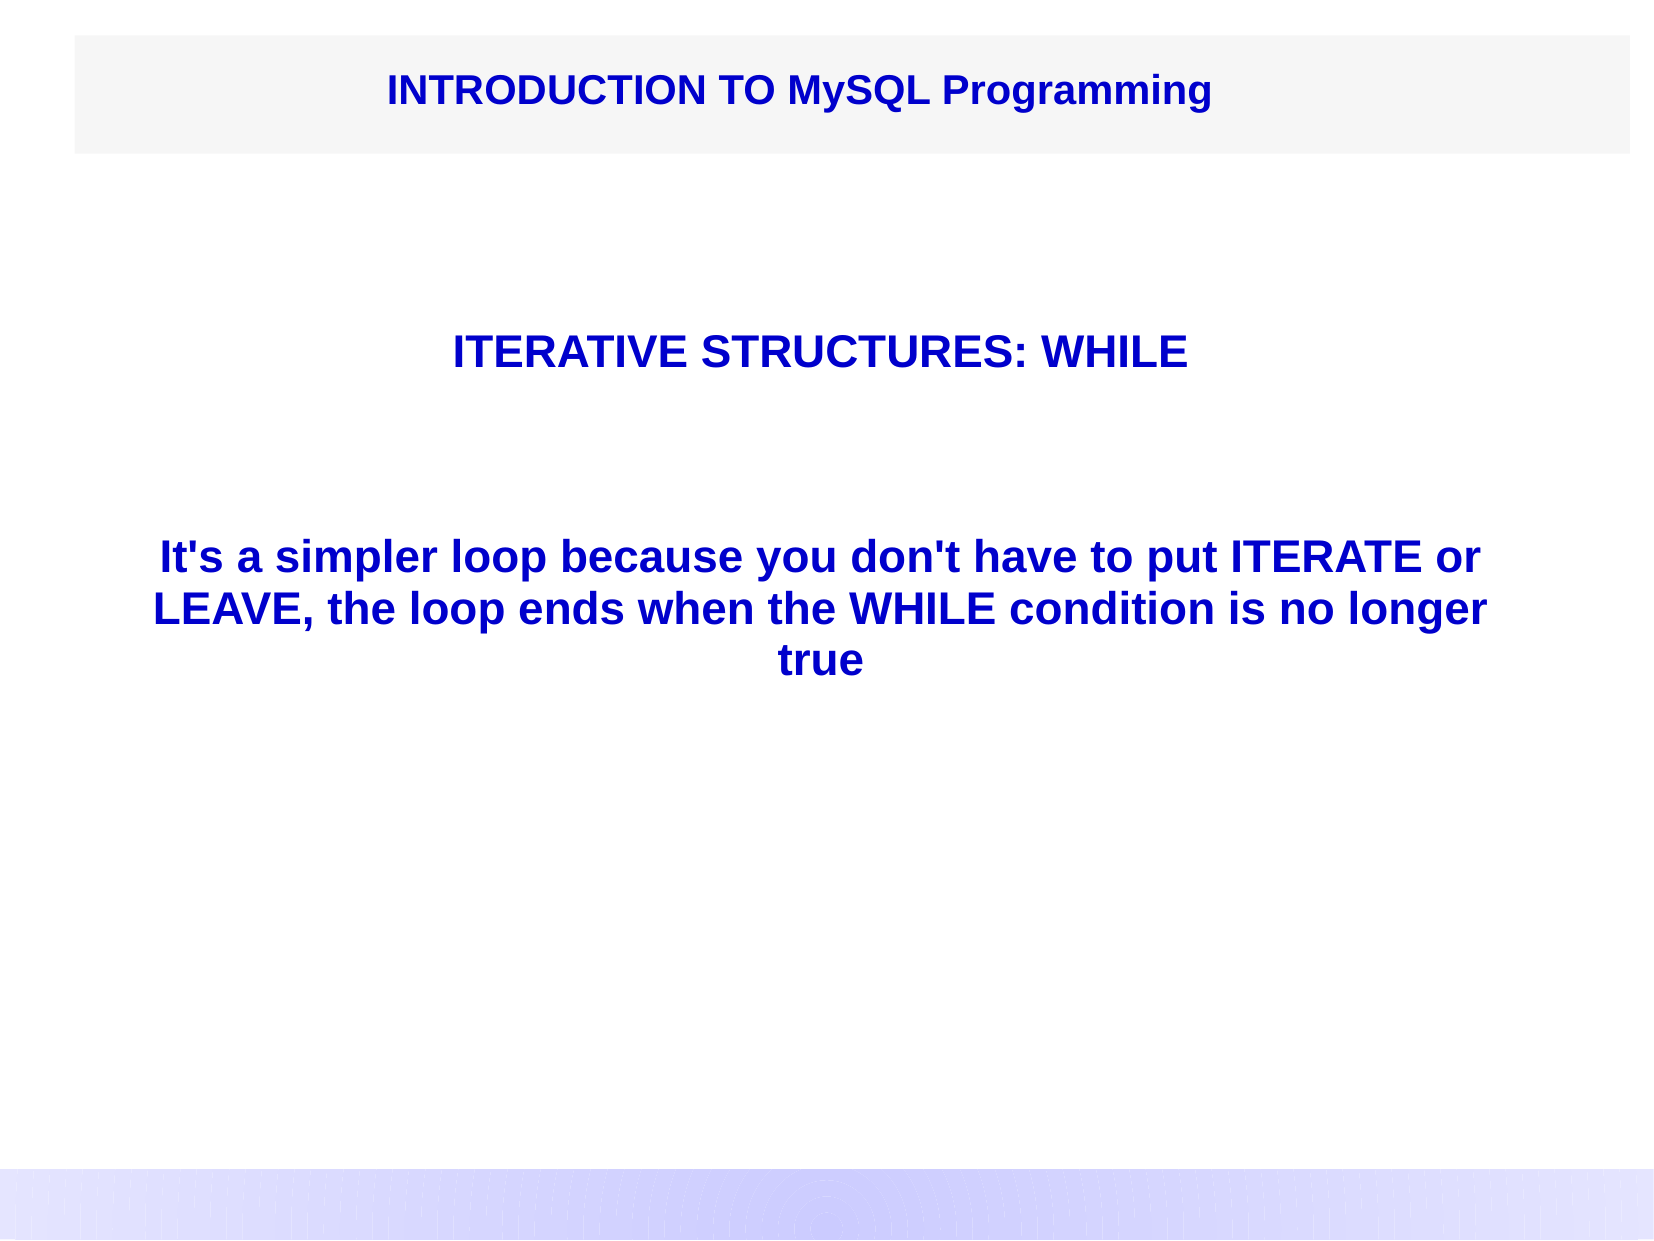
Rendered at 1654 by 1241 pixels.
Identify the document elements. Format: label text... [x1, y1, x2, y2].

text_box ITERATIVE STRUCTURES: WHILE It's a simpler loop because you don't have to put ITERATE or LEAVE, the loop ends when the WHILE condition is no longer true [129, 318, 1512, 740]
text_box INTRODUCTION TO MySQL Programming [371, 59, 1229, 121]
text_box [74, 35, 1630, 154]
text_box [0, 304, 1654, 1221]
